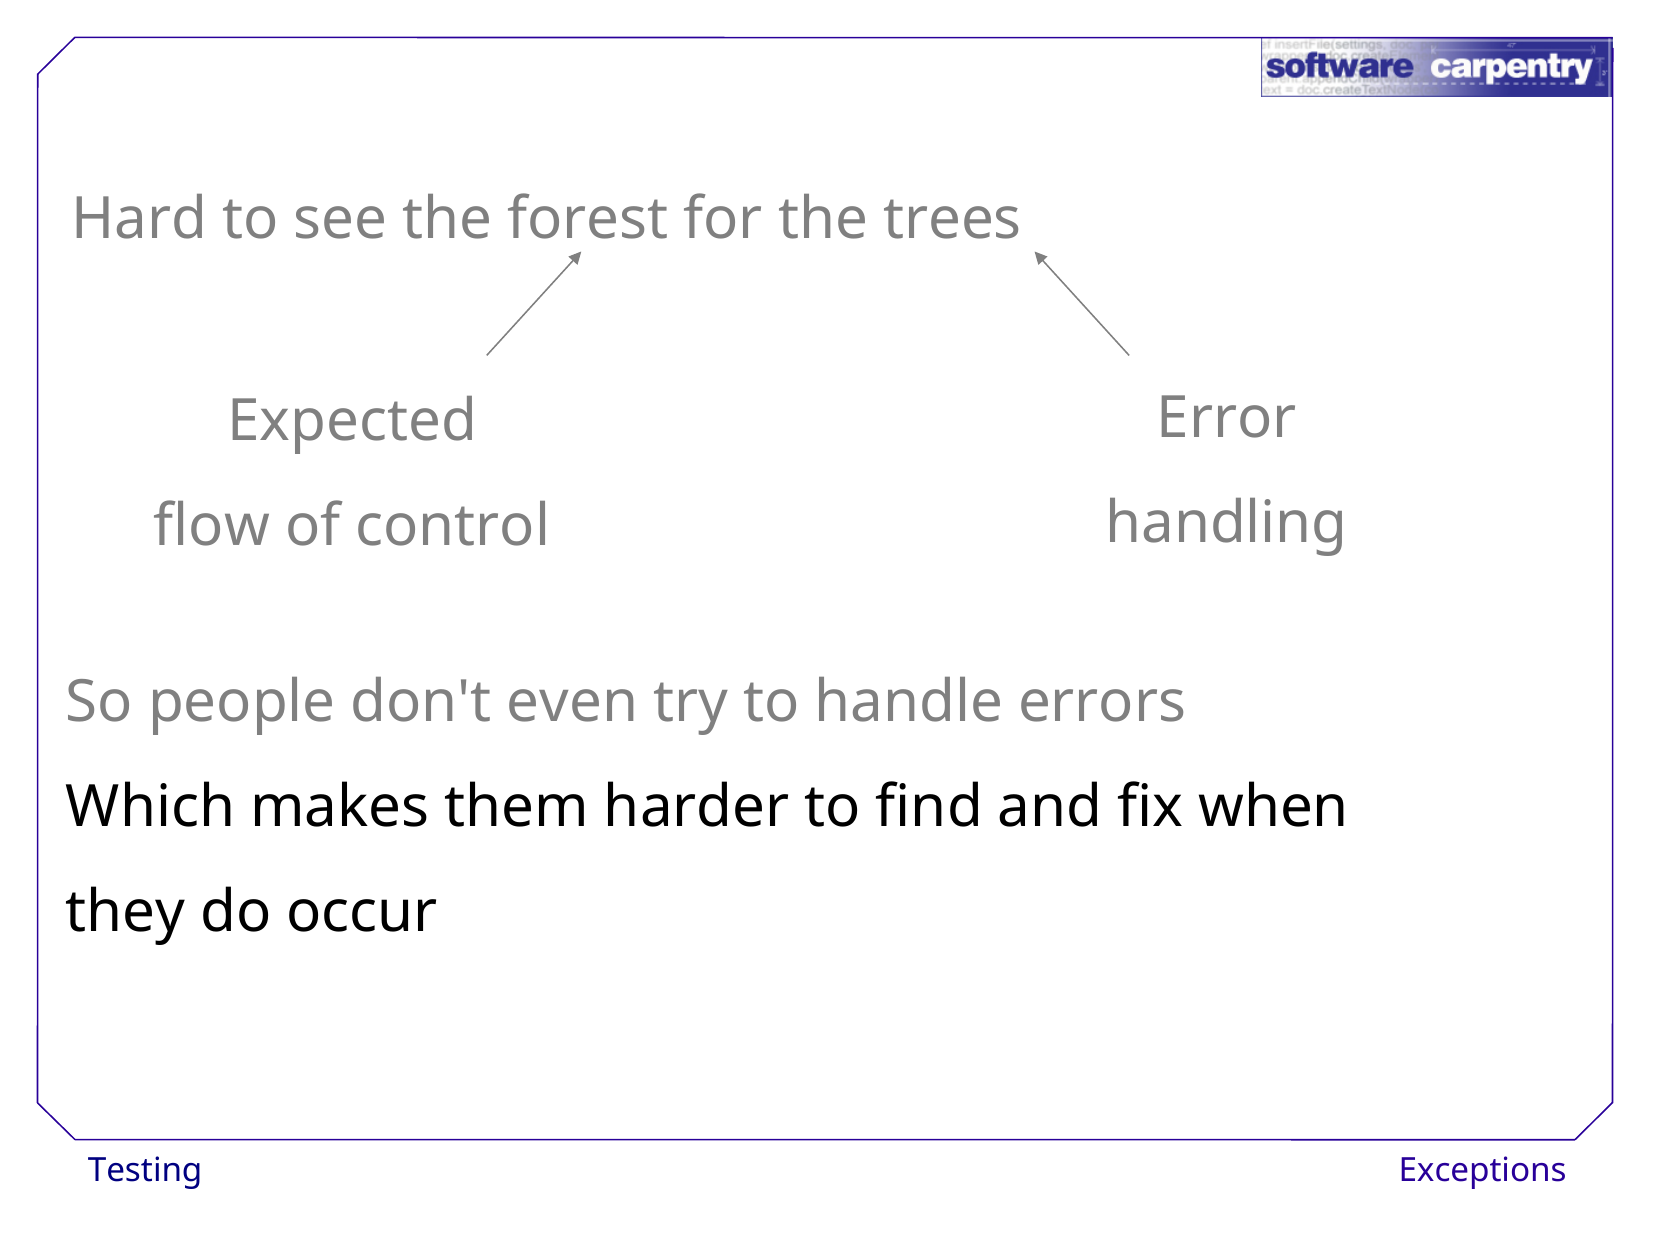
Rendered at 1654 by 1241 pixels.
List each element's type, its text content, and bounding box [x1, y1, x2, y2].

text_box Error handling [1015, 336, 1438, 562]
text_box So people don't even try to handle errors Which makes them harder to find and fix when they do occur [51, 620, 1515, 951]
text_box Expected flow of control [64, 338, 641, 565]
picture [1261, 39, 1613, 97]
text_box Hard to see the forest for the trees [56, 138, 1187, 259]
